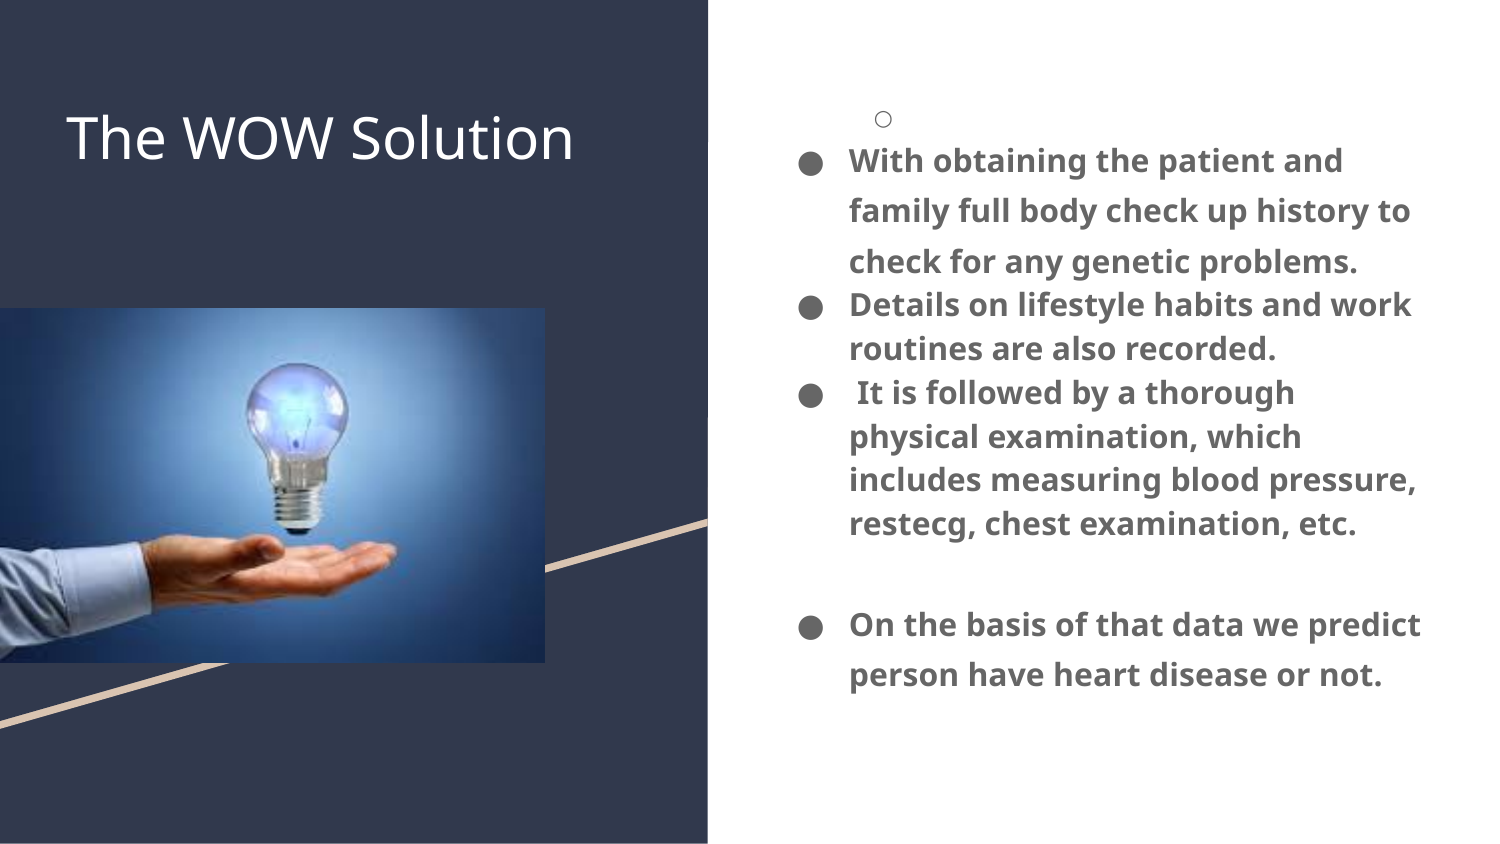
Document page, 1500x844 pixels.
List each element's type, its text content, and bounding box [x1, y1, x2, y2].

title The WOW Solution [51, 82, 660, 494]
list With obtaining the patient and family full body check up history to check for any genetic problems. Details on lifestyle habits and work routines are also recorded. It is followed by a thorough physical examination, which includes measuring blood pressure, restecg, chest examination, etc. On the basis of that data we predict person have heart disease or not. [761, 82, 1446, 755]
picture [0, 308, 545, 663]
